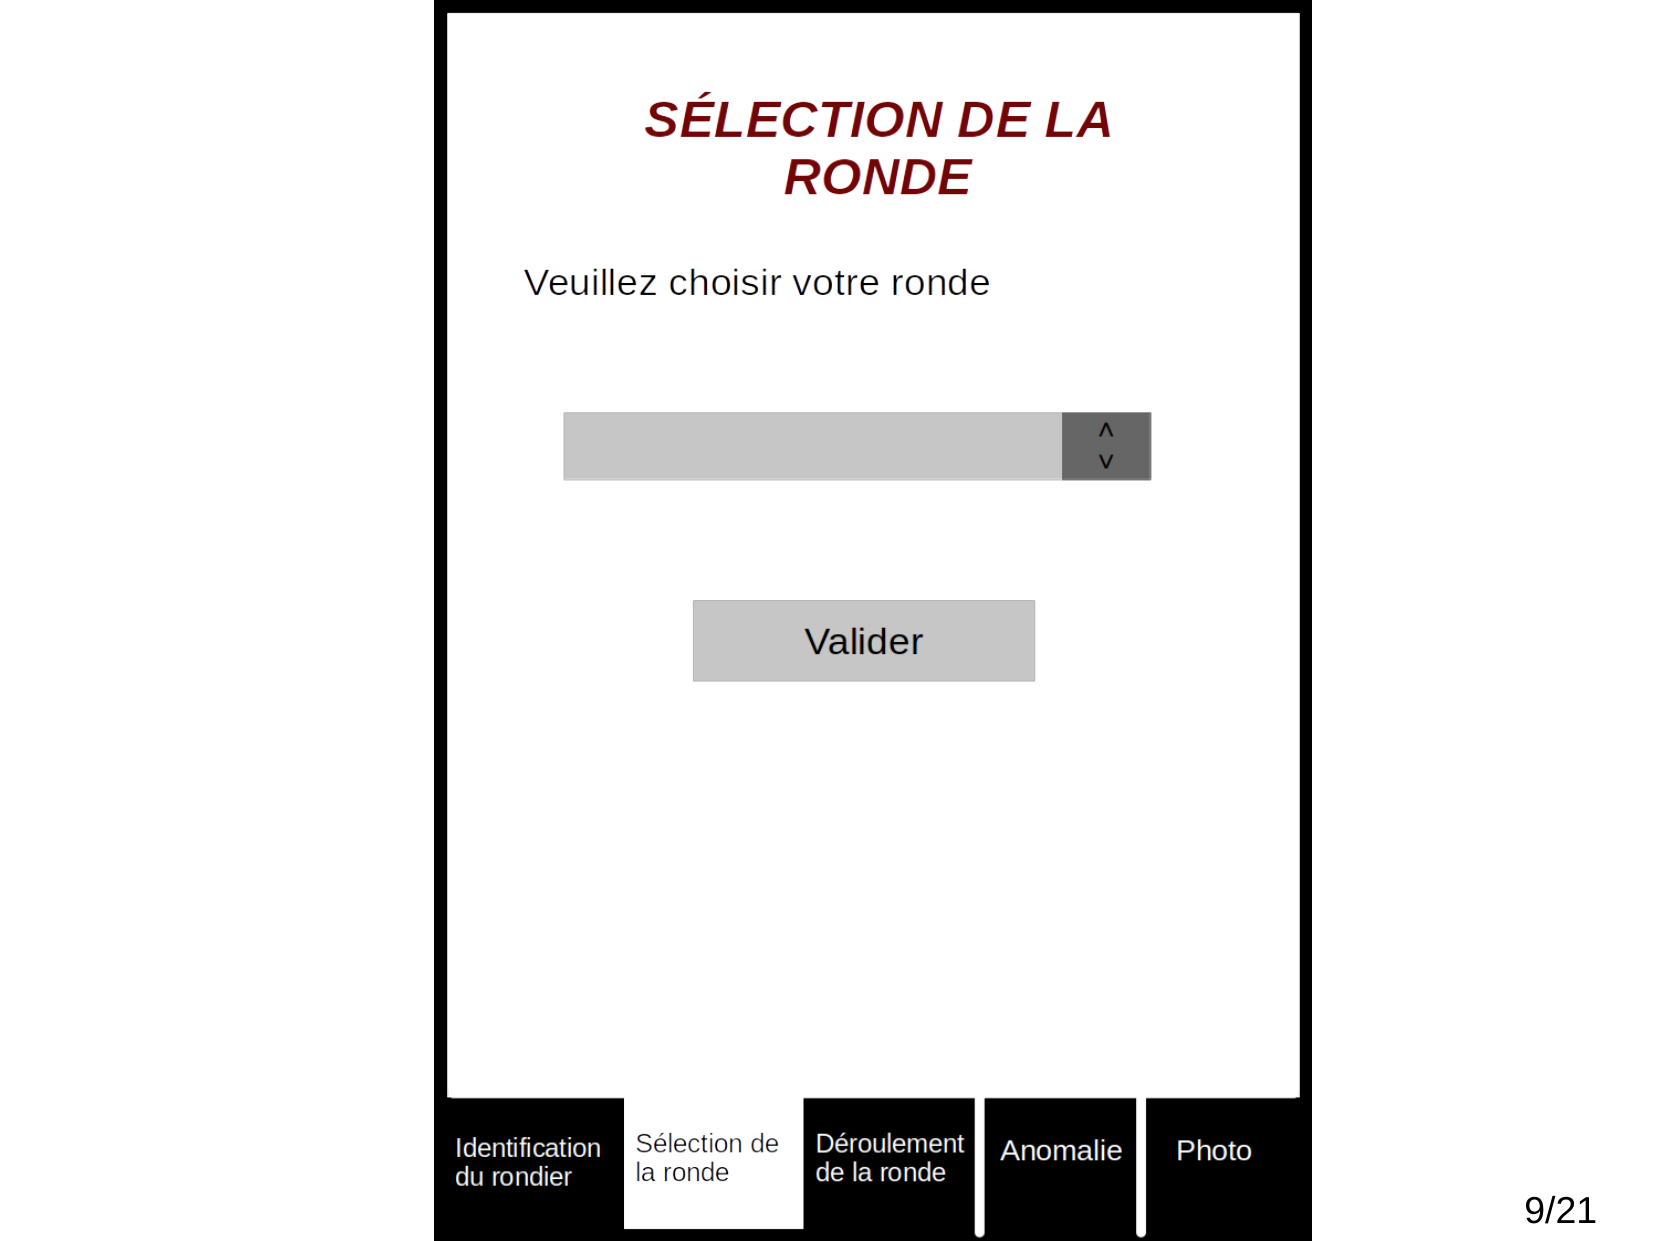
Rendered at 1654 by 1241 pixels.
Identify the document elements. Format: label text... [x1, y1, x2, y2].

text_box <numéro>/21 [1509, 1182, 1654, 1241]
picture [434, 0, 1312, 1241]
